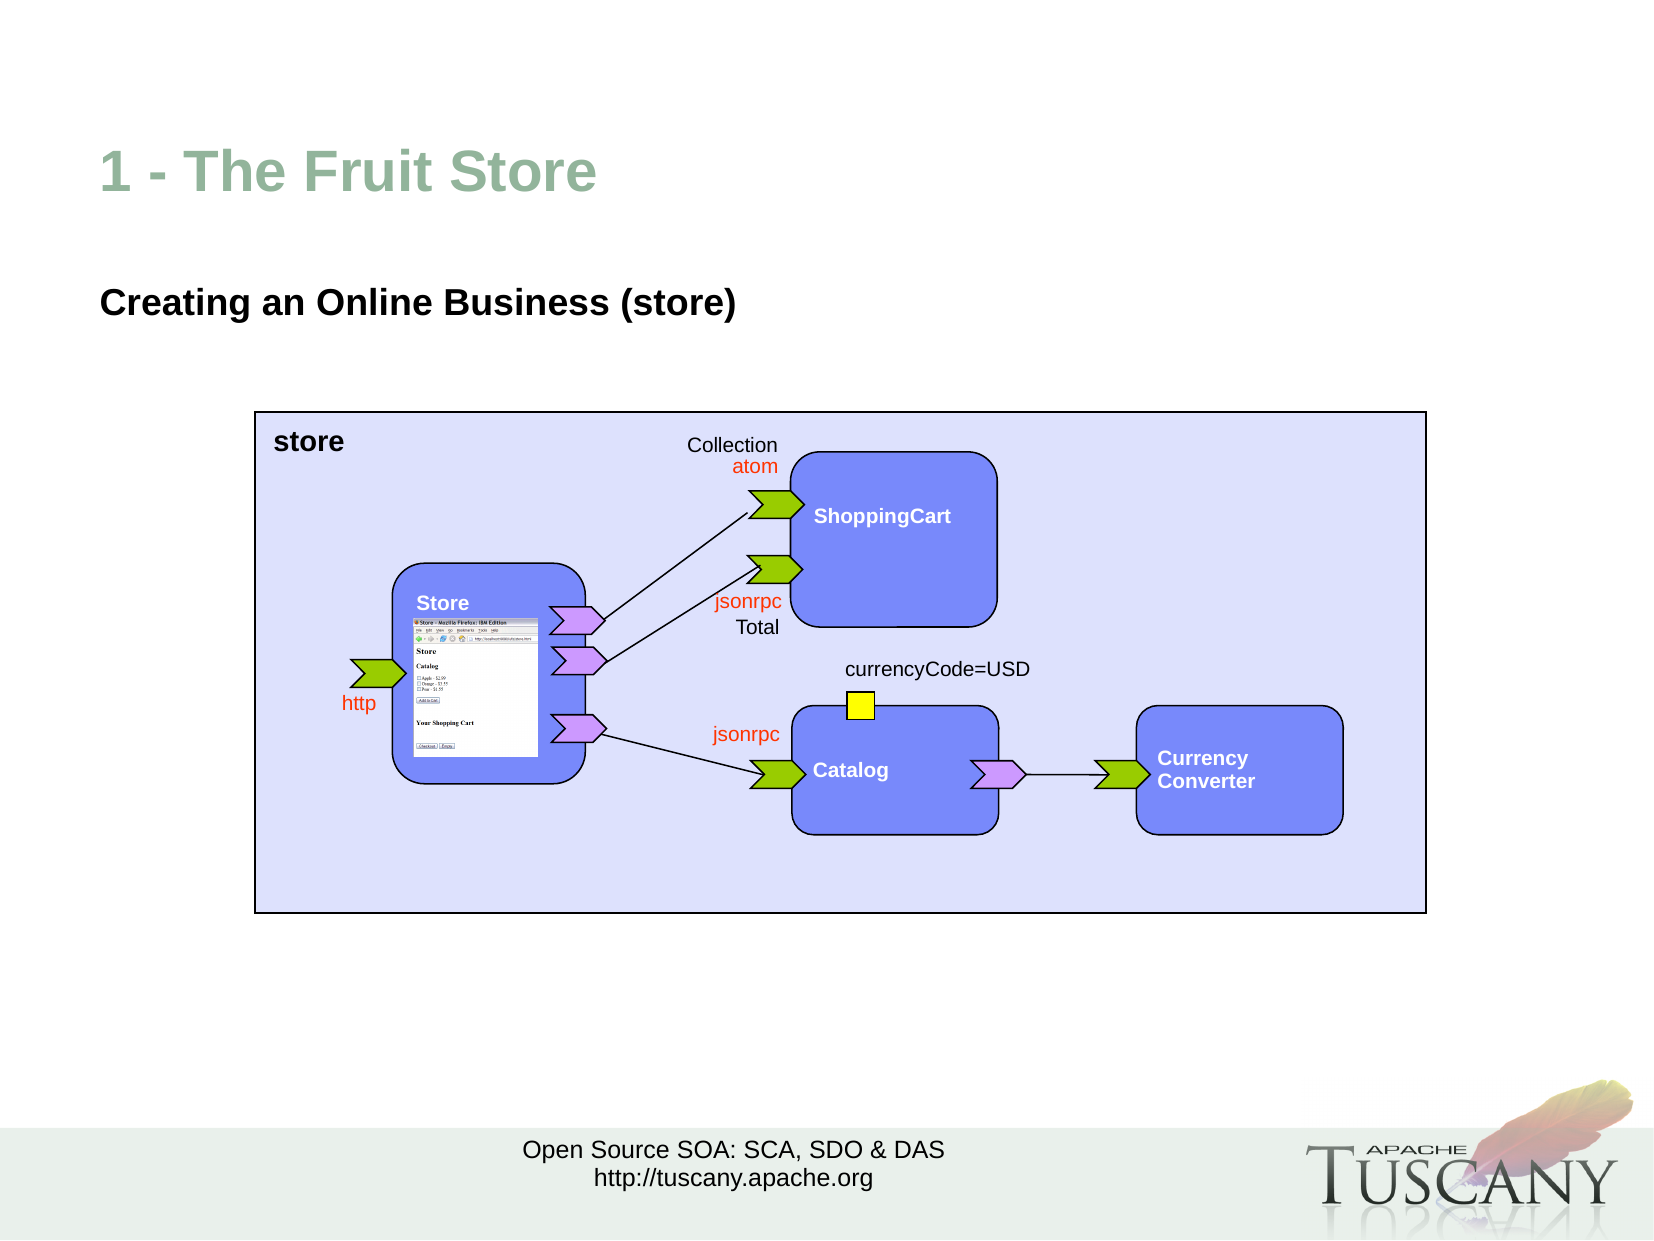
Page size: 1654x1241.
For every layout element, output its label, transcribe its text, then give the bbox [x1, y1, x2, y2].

text_box Currency Converter [1136, 705, 1344, 835]
text_box Total [720, 607, 795, 647]
picture [413, 618, 538, 757]
list Creating an Online Business (store) [84, 229, 1414, 935]
text_box ShoppingCart [790, 451, 998, 628]
text_box atom [717, 446, 794, 486]
text_box jsonrpc [698, 714, 796, 754]
title 1 - The Fruit Store [84, 73, 1576, 228]
picture [1301, 1077, 1654, 1127]
text_box jsonrpc [700, 581, 798, 621]
text_box http [327, 684, 392, 724]
text_box store [258, 416, 360, 466]
text_box Collection [672, 425, 793, 465]
text_box [254, 411, 1426, 913]
text_box Catalog [791, 705, 999, 835]
text_box Store [392, 563, 586, 784]
text_box currencyCode=USD [830, 650, 1046, 690]
